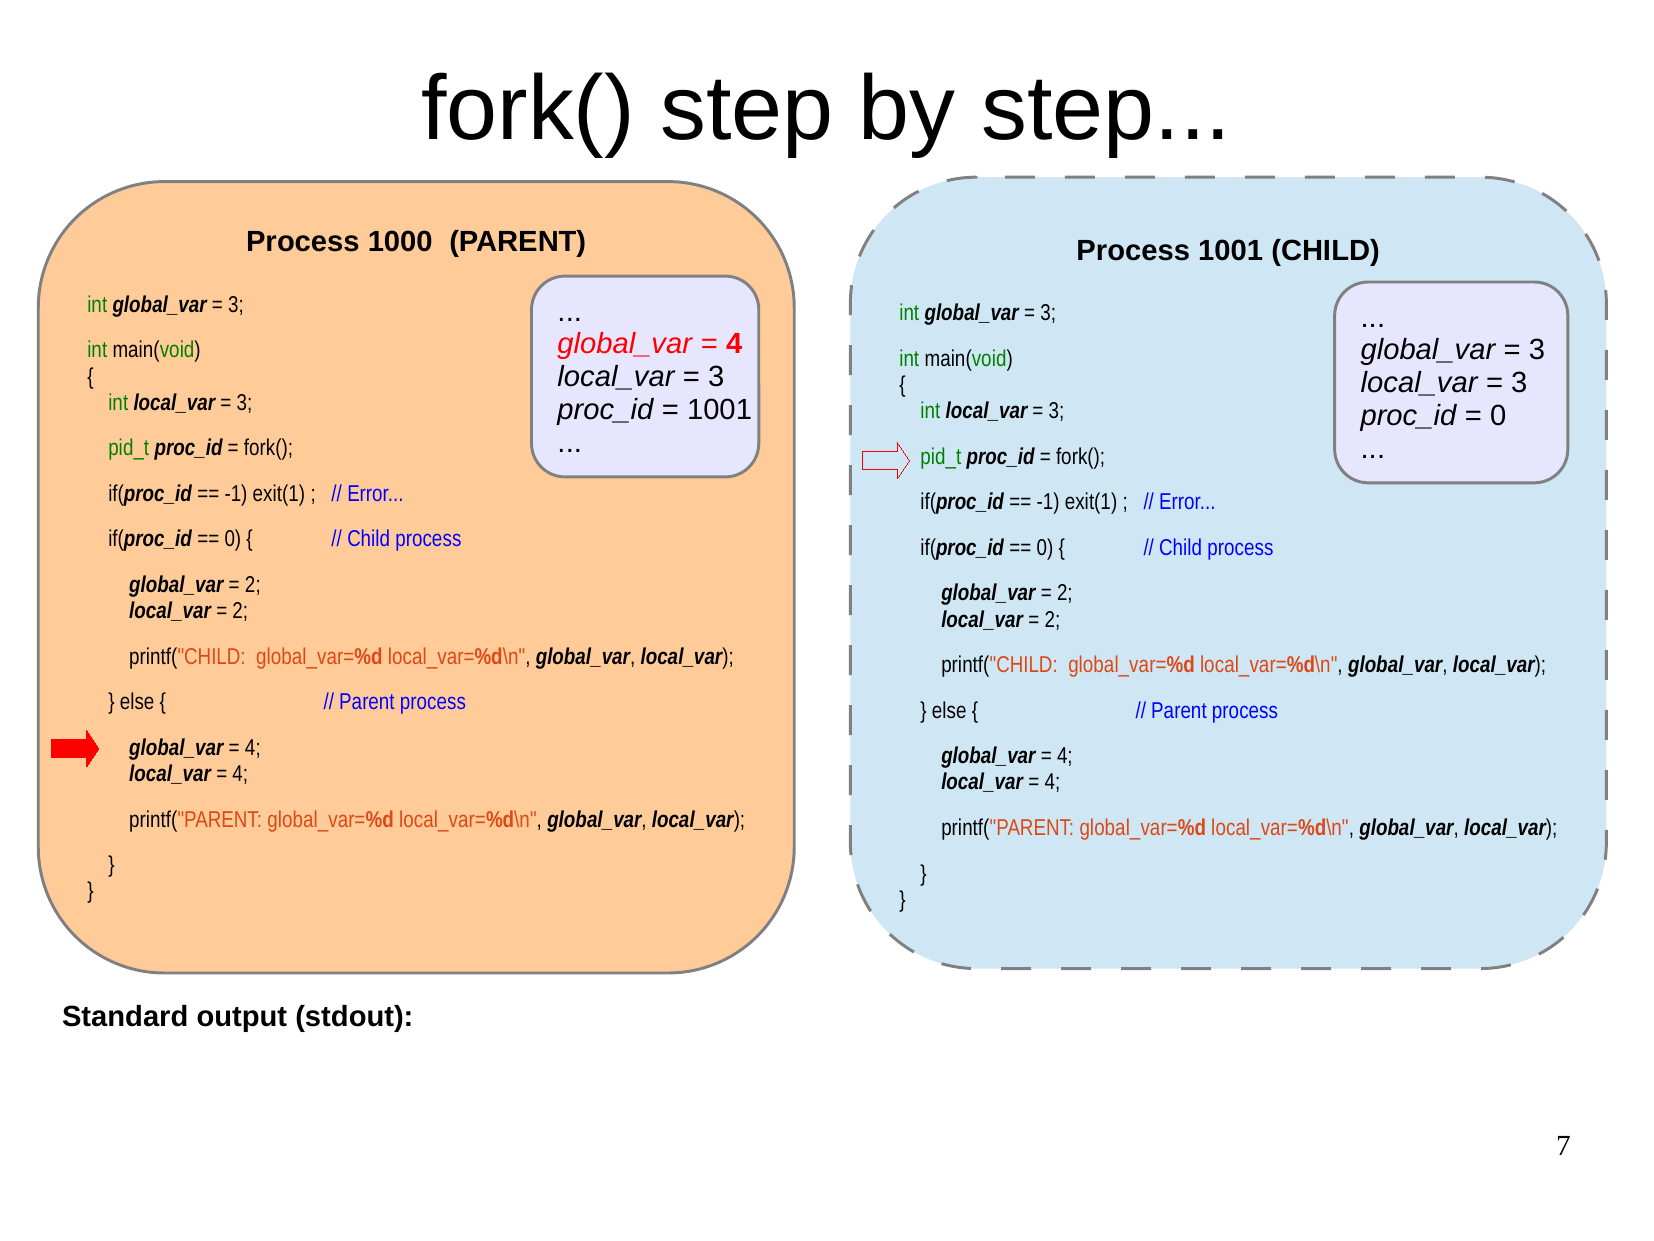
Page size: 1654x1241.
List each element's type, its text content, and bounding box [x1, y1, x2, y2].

title fork() step by step... [82, 49, 1571, 166]
text_box ... global_var = 3 local_var = 3 proc_id = 0 ... [1334, 281, 1568, 483]
text_box Process 1000 (PARENT) int global_var = 3; int main(void) { int local_var = 3; pid_t proc_id = fork(); if(proc_id == -1) exit(1) ; // Error... if(proc_id == 0) { // Child process global_var = 2; local_var = 2; printf("CHILD: global_var=%d local_var=%d\n", global_var, local_var); } else { // Parent process global_var = 4; local_var = 4; printf("PARENT: global_var=%d local_var=%d\n", global_var, local_var); } } [38, 181, 795, 973]
text_box ... global_var = 4 local_var = 3 proc_id = 1001 ... [531, 276, 759, 477]
text_box Process 1001 (CHILD) int global_var = 3; int main(void) { int local_var = 3; pid_t proc_id = fork(); if(proc_id == -1) exit(1) ; // Error... if(proc_id == 0) { // Child process global_var = 2; local_var = 2; printf("CHILD: global_var=%d local_var=%d\n", global_var, local_var); } else { // Parent process global_var = 4; local_var = 4; printf("PARENT: global_var=%d local_var=%d\n", global_var, local_var); } } [850, 177, 1607, 969]
text_box [51, 730, 99, 767]
text_box Standard output (stdout): [47, 992, 1619, 1193]
